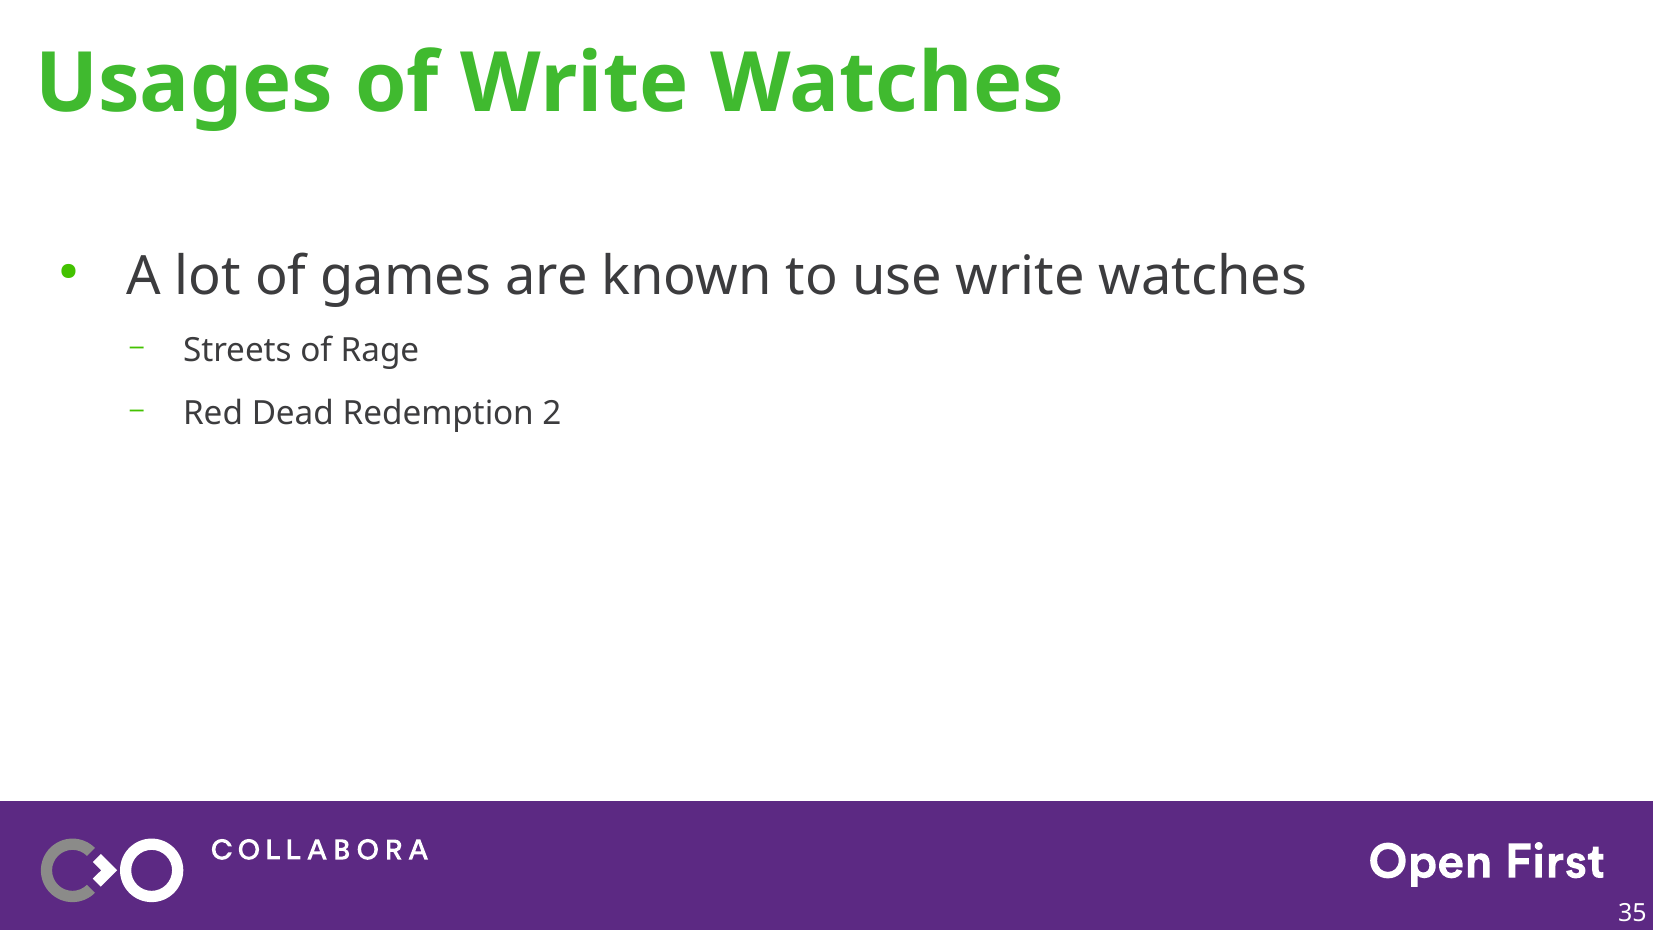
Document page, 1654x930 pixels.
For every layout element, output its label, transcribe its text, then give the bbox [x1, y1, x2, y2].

list A lot of games are known to use write watches Streets of Rage Red Dead Redemption 2 [41, 240, 1613, 804]
title Usages of Write Watches [35, 28, 1608, 192]
